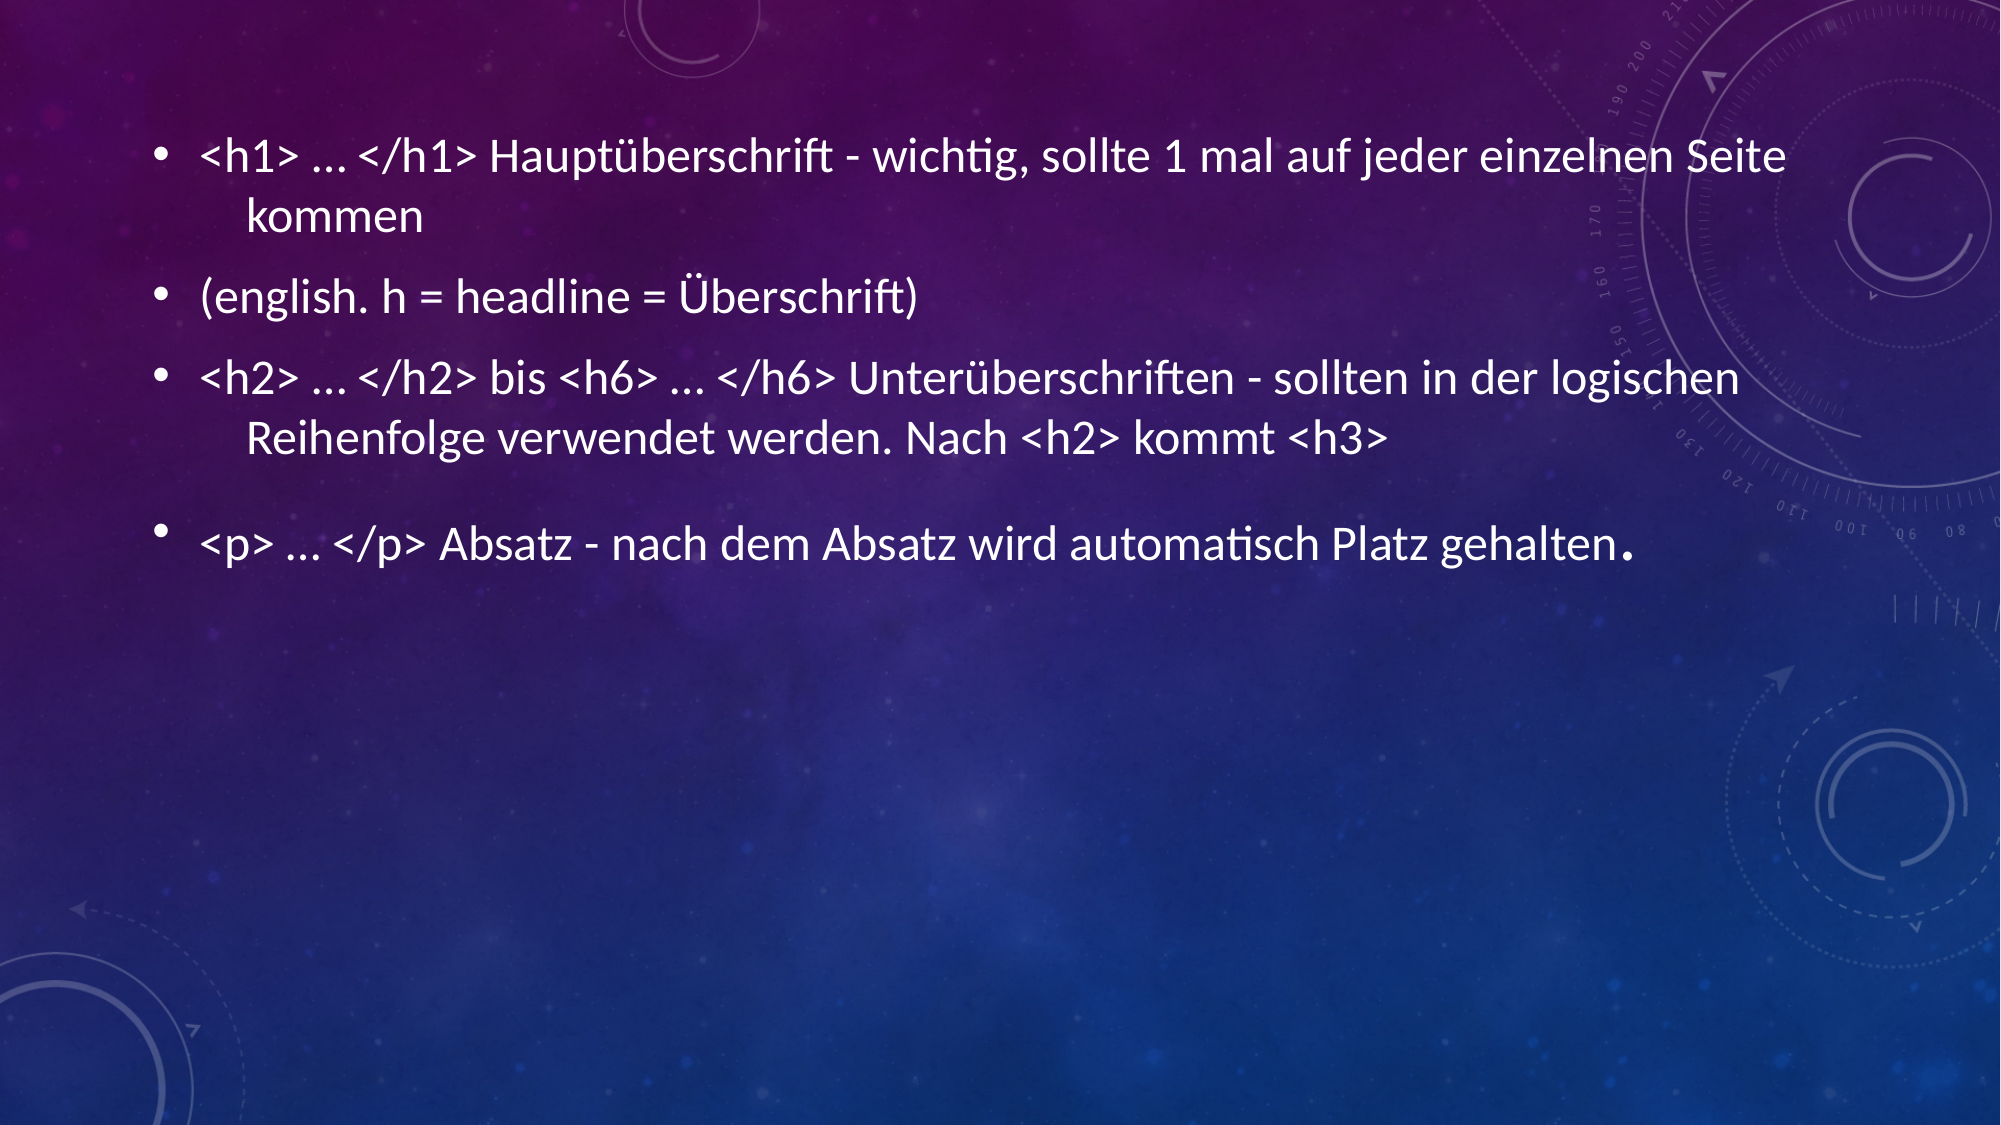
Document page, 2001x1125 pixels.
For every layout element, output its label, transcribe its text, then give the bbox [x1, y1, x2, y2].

list <h1> … </h1> Hauptüberschrift - wichtig, sollte 1 mal auf jeder einzelnen Seite kommen (english. h = headline = Überschrift) <h2> … </h2> bis <h6> … </h6> Unterüberschriften - sollten in der logischen Reihenfolge verwendet werden. Nach <h2> kommt <h3> <p> … </p> Absatz - nach dem Absatz wird automatisch Platz gehalten. [137, 33, 1863, 665]
